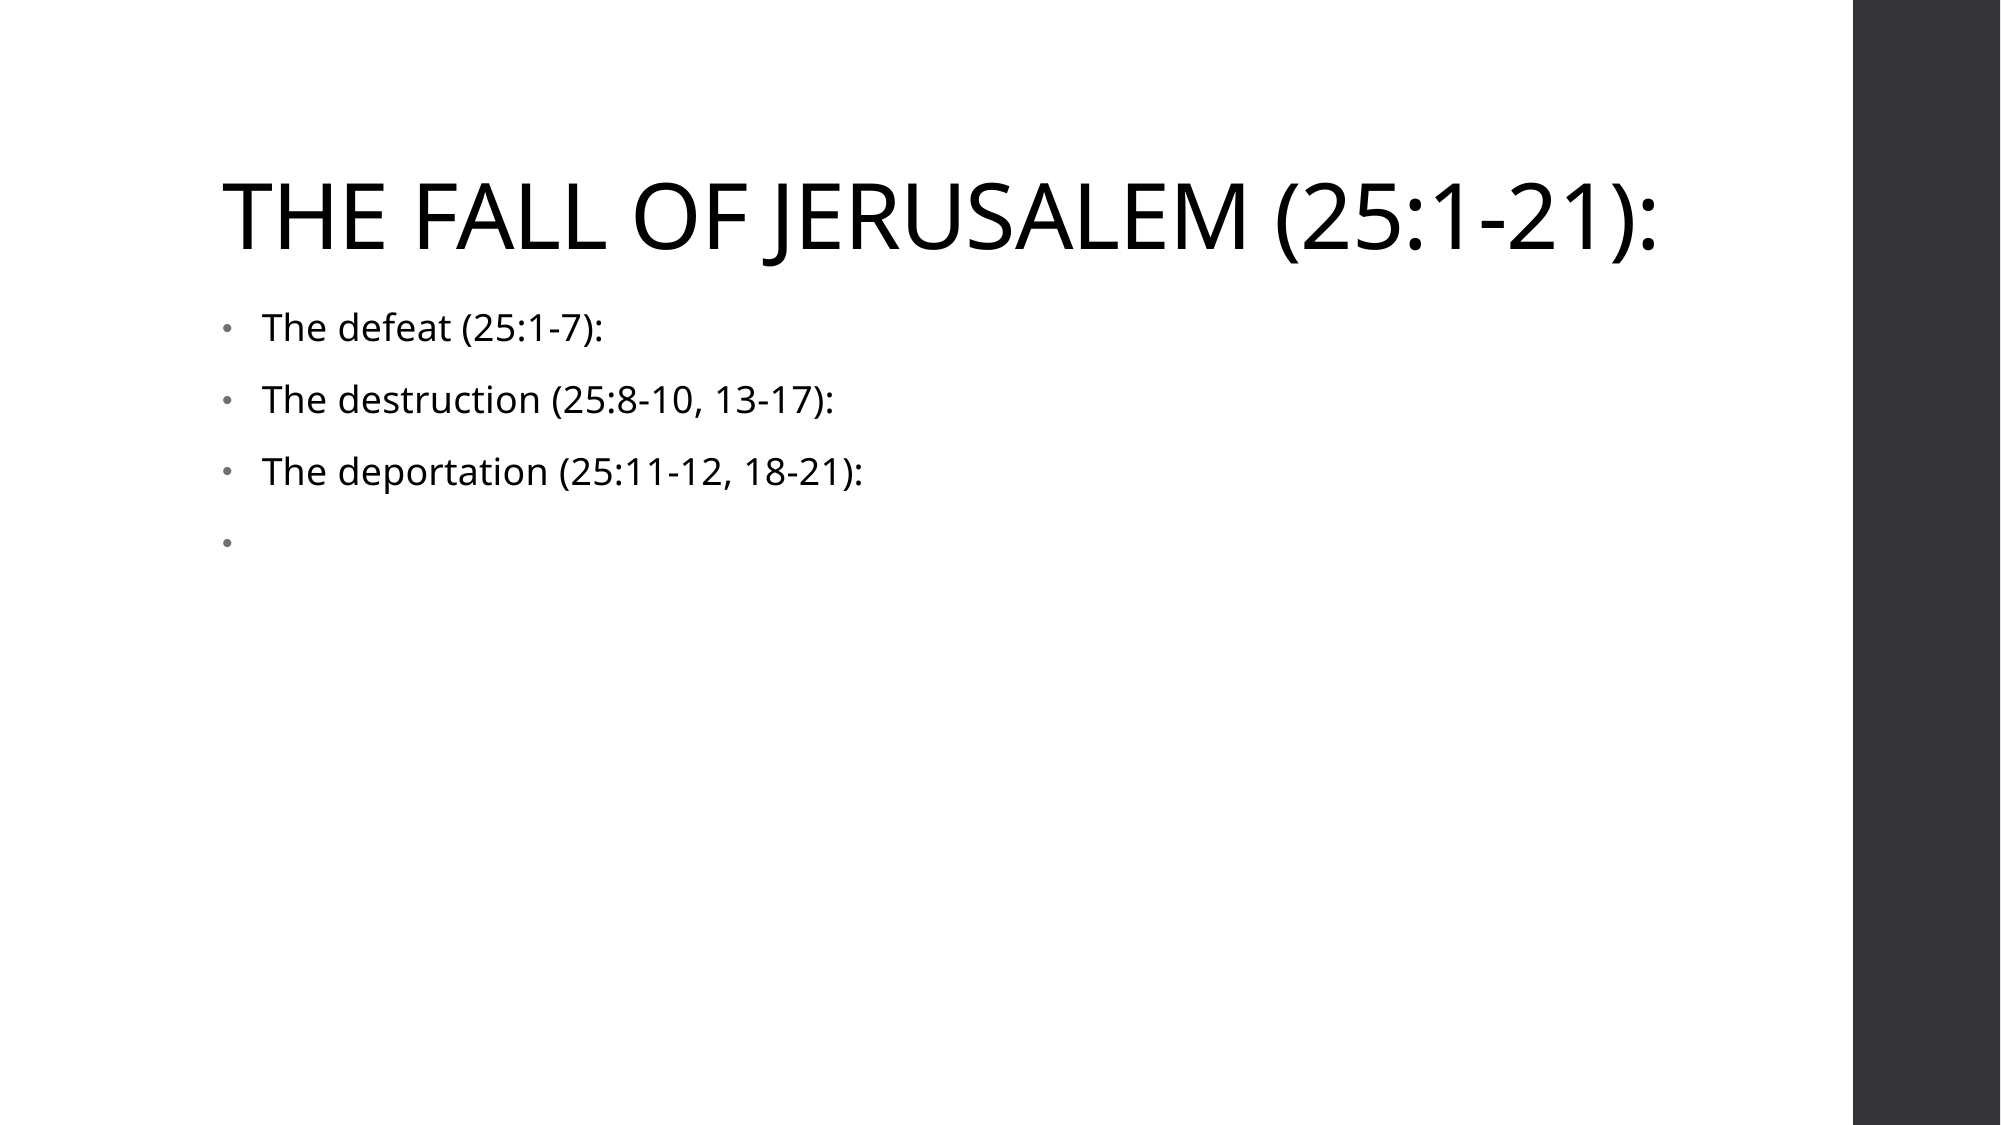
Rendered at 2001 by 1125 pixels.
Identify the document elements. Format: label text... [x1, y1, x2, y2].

list The defeat (25:1-7): The destruction (25:8-10, 13-17): The deportation (25:11-12, 18-21): [206, 299, 1617, 1014]
title THE FALL OF JERUSALEM (25:1-21): [206, 60, 1797, 278]
